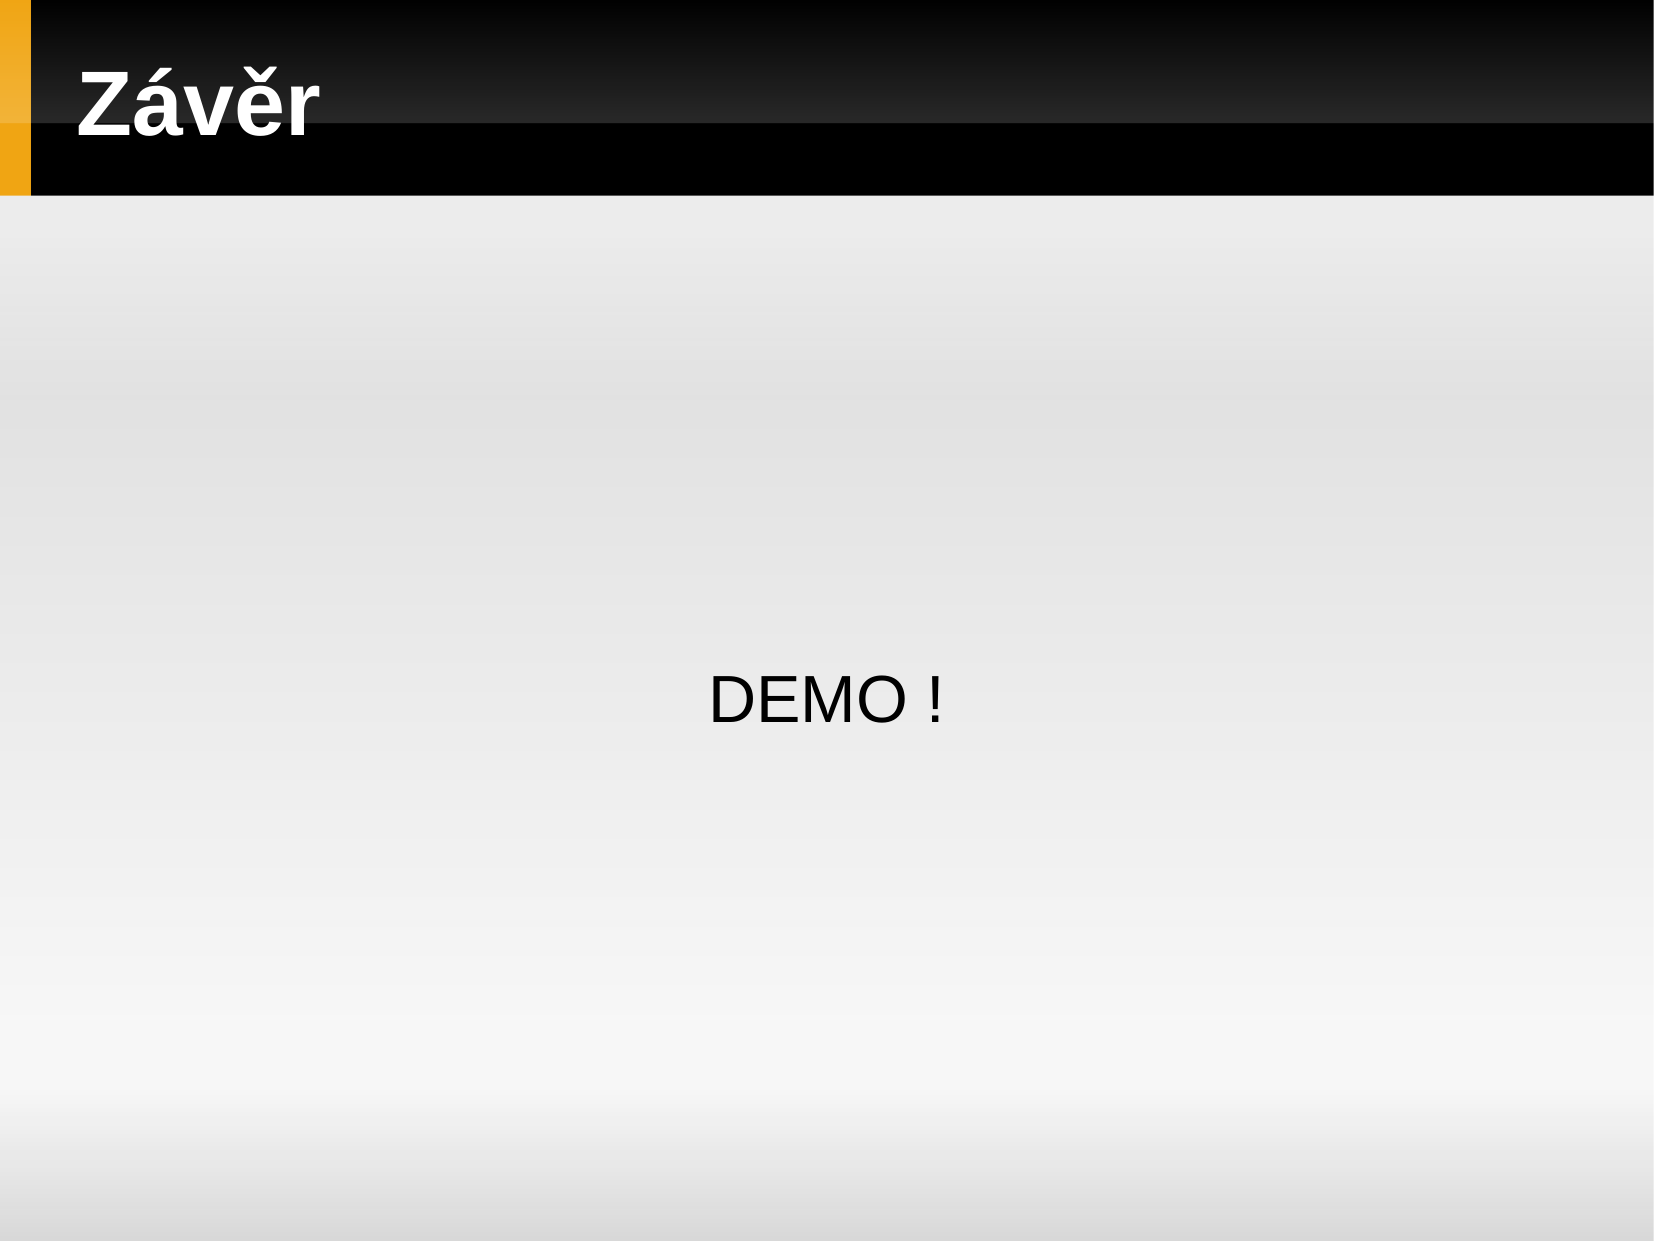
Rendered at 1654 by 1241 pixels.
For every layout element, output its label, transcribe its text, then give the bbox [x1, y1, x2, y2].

title Závěr [76, 0, 1565, 208]
picture [0, 0, 1654, 1241]
subtitle DEMO ! [82, 290, 1571, 1109]
